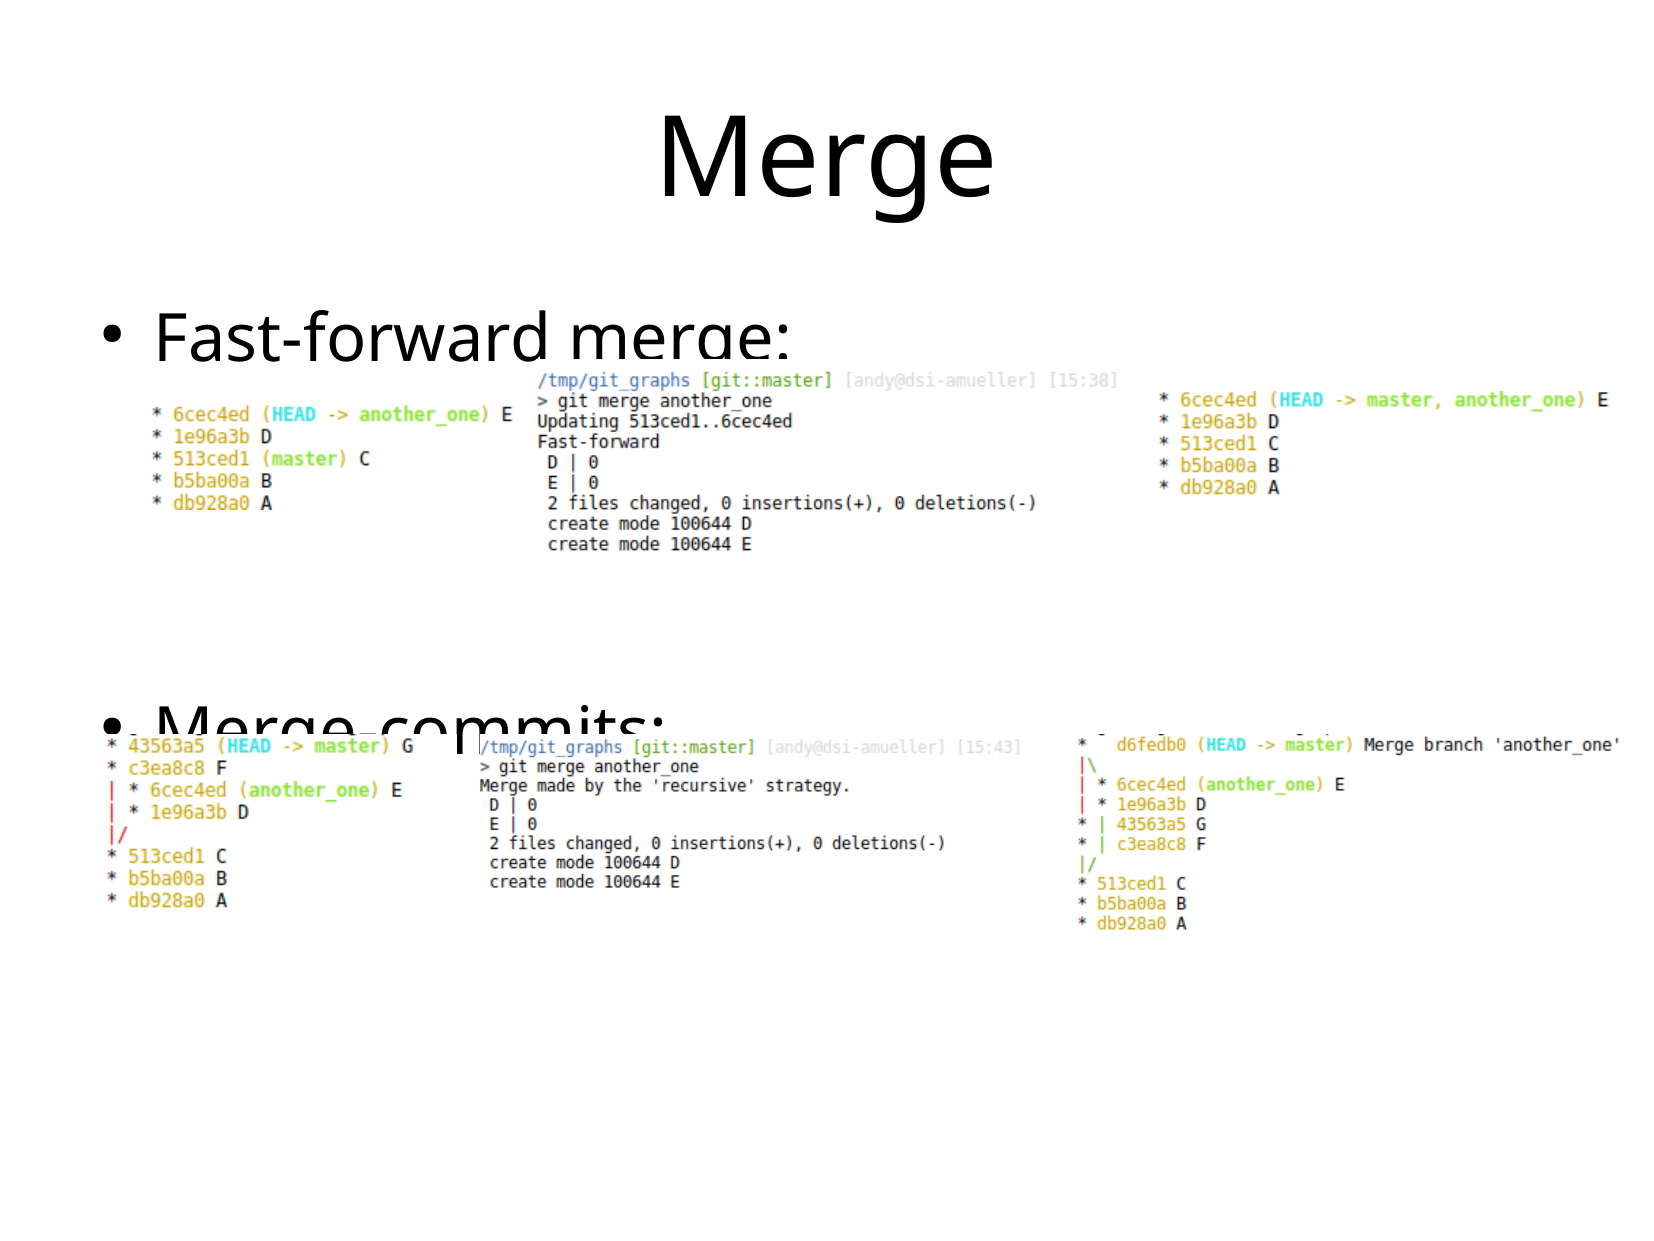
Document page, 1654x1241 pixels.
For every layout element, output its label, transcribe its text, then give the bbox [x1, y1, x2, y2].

picture [1157, 391, 1621, 511]
list Fast-forward merge: Merge-commits: [82, 290, 1571, 1010]
picture [480, 734, 1036, 896]
picture [105, 734, 457, 909]
picture [1076, 734, 1636, 941]
title Merge [82, 49, 1571, 257]
picture [150, 359, 1141, 571]
